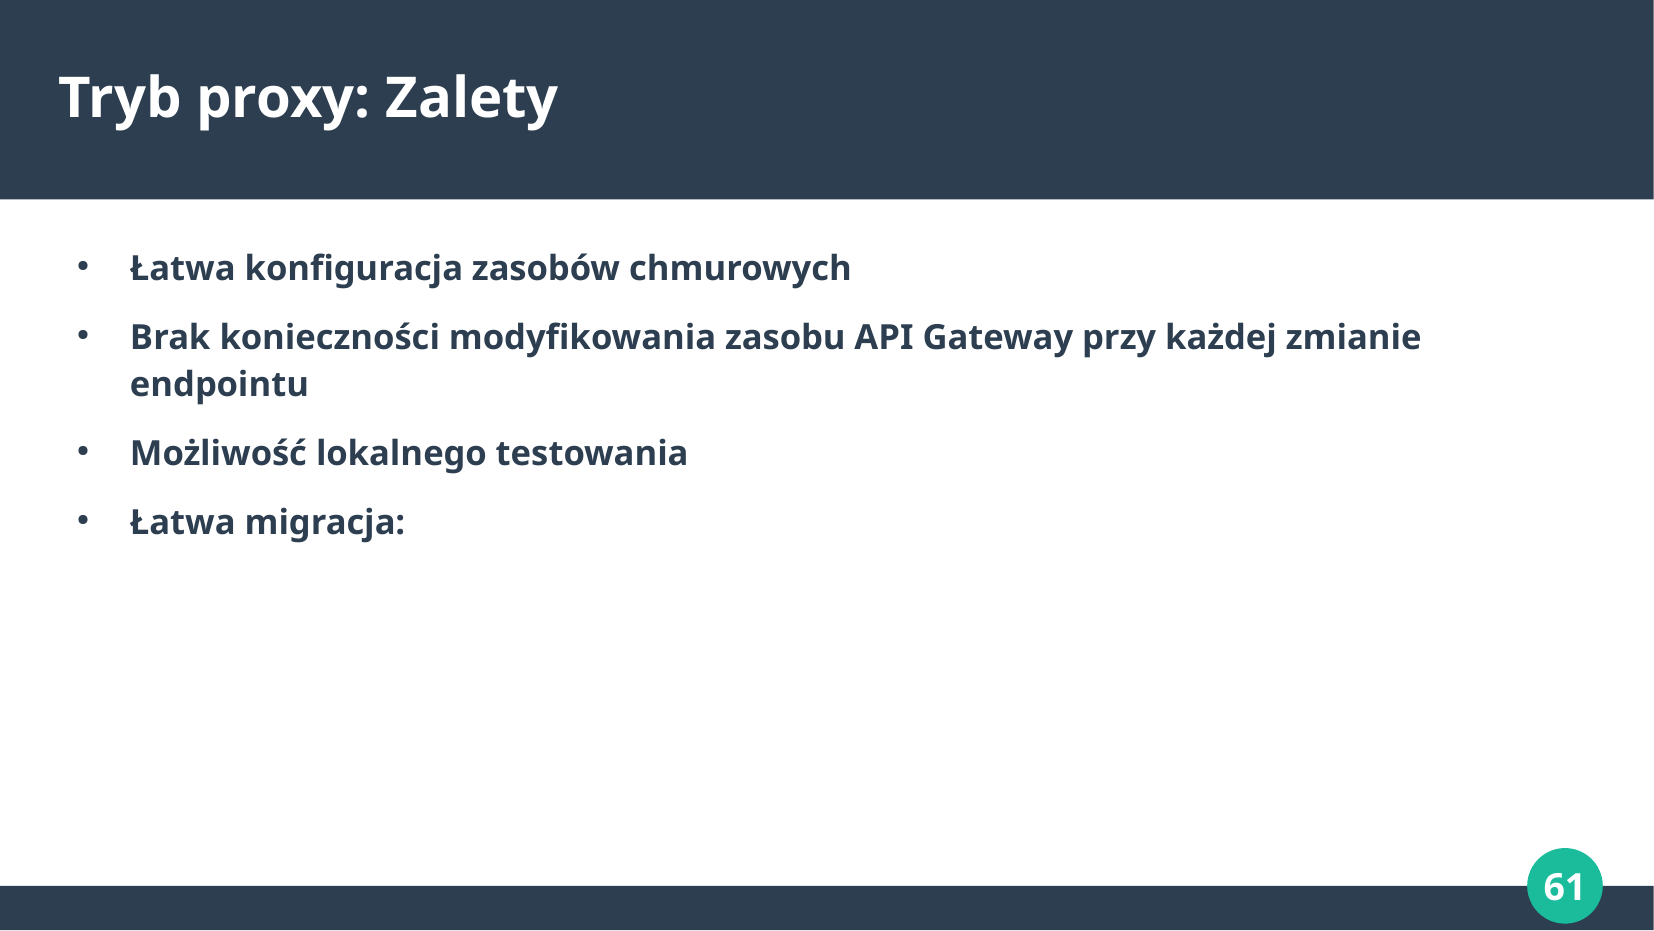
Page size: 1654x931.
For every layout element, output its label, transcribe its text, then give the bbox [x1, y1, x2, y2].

title Tryb proxy: Zalety [59, 37, 1595, 156]
list Łatwa konfiguracja zasobów chmurowych Brak konieczności modyfikowania zasobu API Gateway przy każdej zmianie endpointu Możliwość lokalnego testowania Łatwa migracja: [59, 243, 1538, 864]
